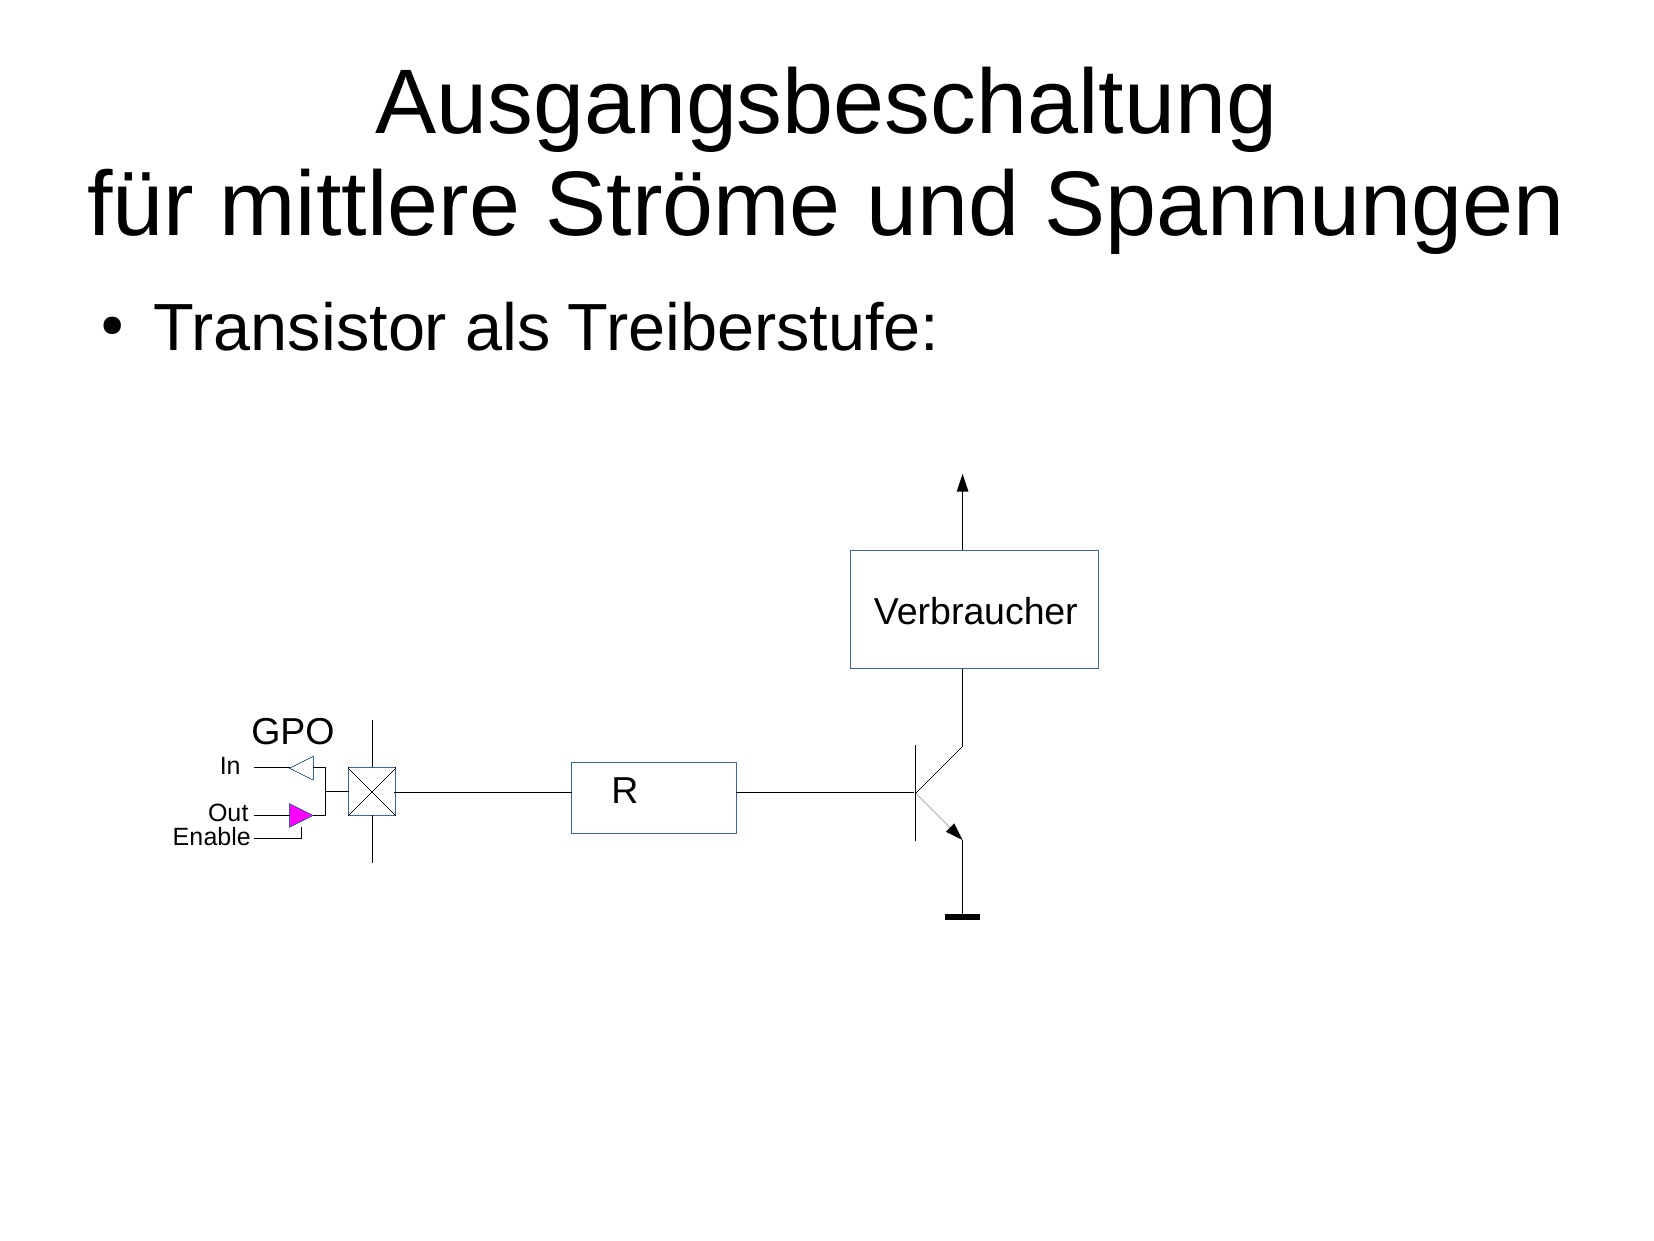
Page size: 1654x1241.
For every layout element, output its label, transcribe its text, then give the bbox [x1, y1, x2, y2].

list Transistor als Treiberstufe: [82, 290, 1571, 1010]
text_box R [596, 762, 654, 819]
text_box In [205, 744, 256, 787]
title Ausgangsbeschaltung für mittlere Ströme und Spannungen [82, 49, 1571, 257]
text_box [289, 803, 313, 828]
text_box GPO [236, 702, 350, 760]
text_box Enable [157, 815, 266, 858]
text_box Verbraucher [859, 582, 1093, 640]
text_box Out [193, 791, 264, 815]
